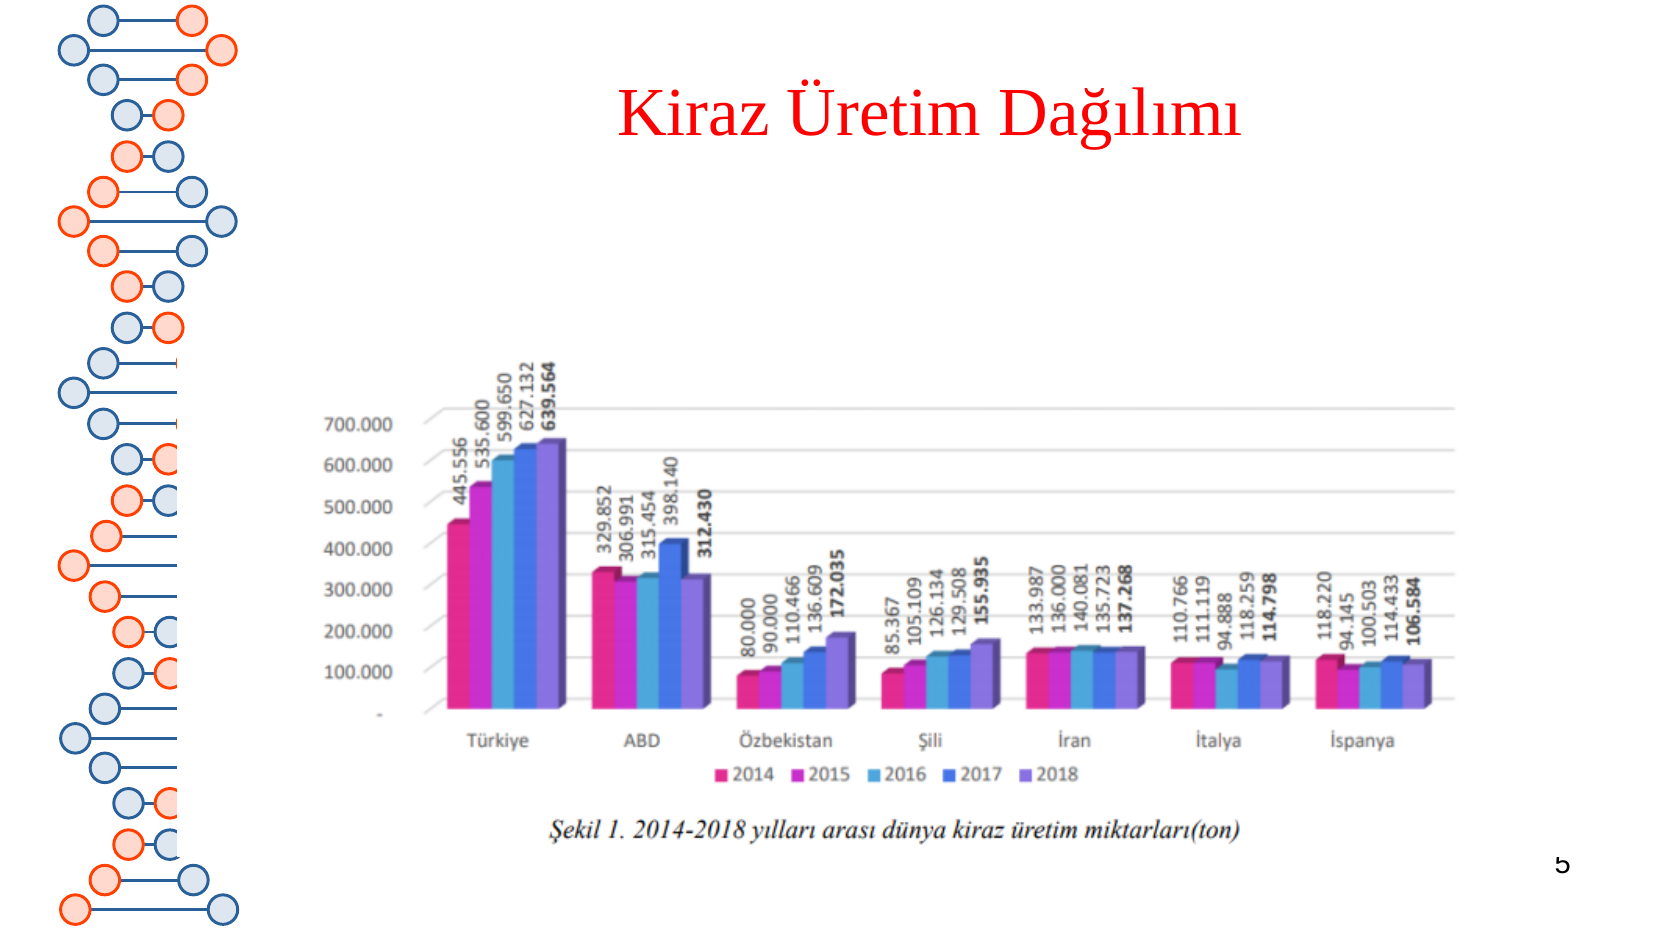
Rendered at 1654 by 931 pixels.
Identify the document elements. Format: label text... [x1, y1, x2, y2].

title Kiraz Üretim Dağılımı [265, 35, 1595, 189]
picture [177, 346, 1601, 857]
